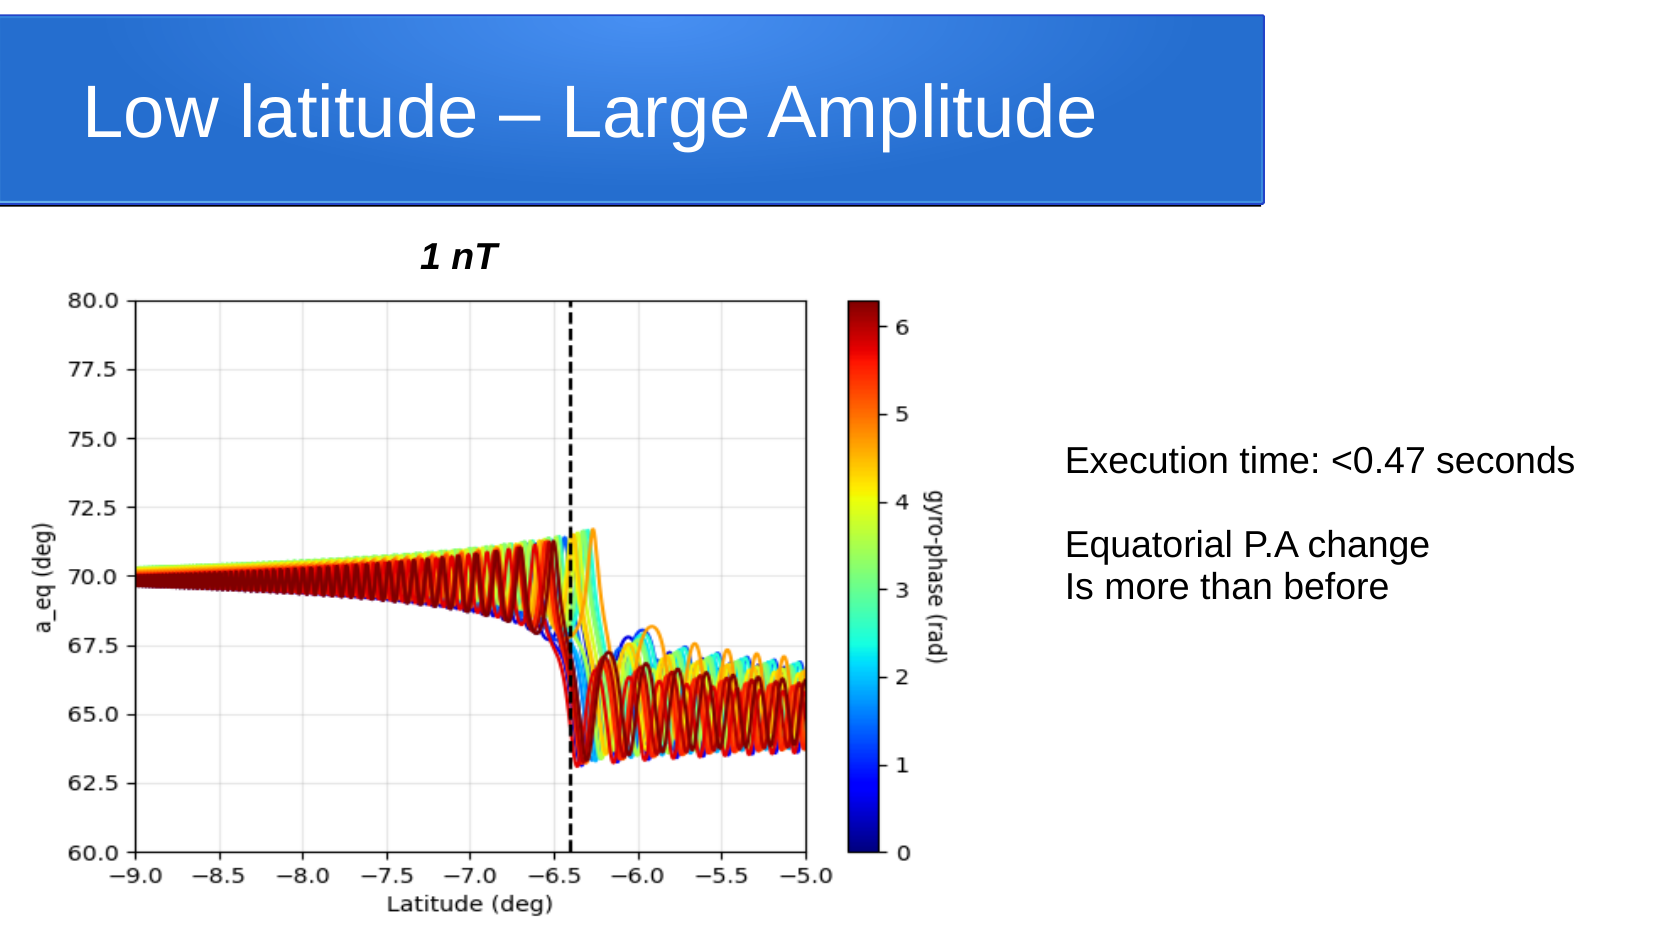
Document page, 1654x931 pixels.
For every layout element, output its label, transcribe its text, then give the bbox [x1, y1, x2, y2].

title Low latitude – Large Amplitude [82, 35, 1235, 189]
text_box 1 nT [405, 228, 513, 286]
picture [0, 214, 1081, 931]
text_box Execution time: <0.47 seconds Equatorial P.A change Is more than before [1050, 390, 1591, 783]
subtitle [1081, 214, 1636, 910]
